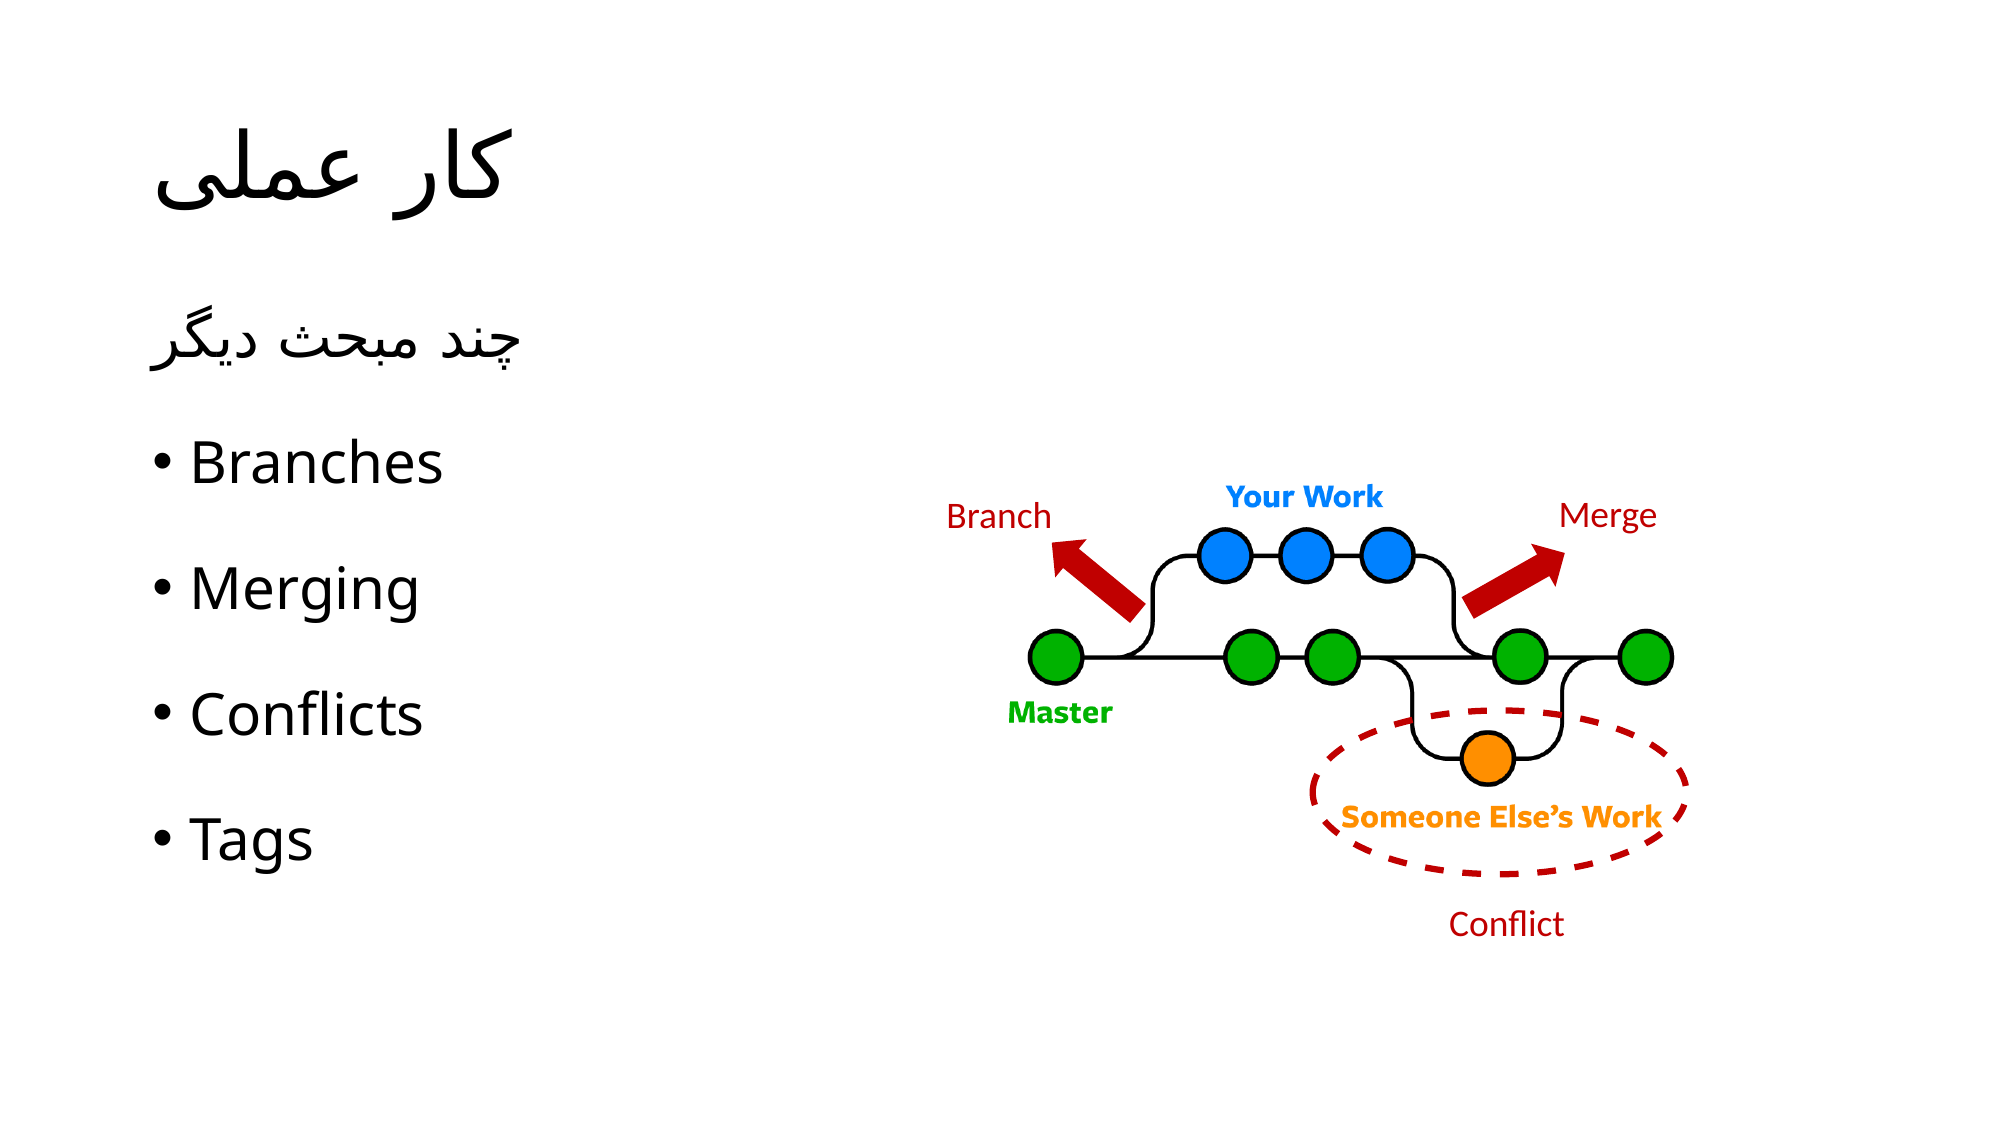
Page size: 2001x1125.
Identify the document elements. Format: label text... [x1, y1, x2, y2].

text_box [1461, 543, 1565, 619]
picture [999, 481, 1683, 832]
text_box Conflict [1434, 891, 1583, 953]
text_box ‌Branch [931, 483, 1069, 545]
text_box ‌Merge [1543, 482, 1675, 544]
list چند مبحث دیگر ‌Branches Merging Conflicts Tags [137, 299, 1863, 1014]
text_box [1052, 539, 1146, 623]
title کار عملی [137, 59, 1863, 278]
